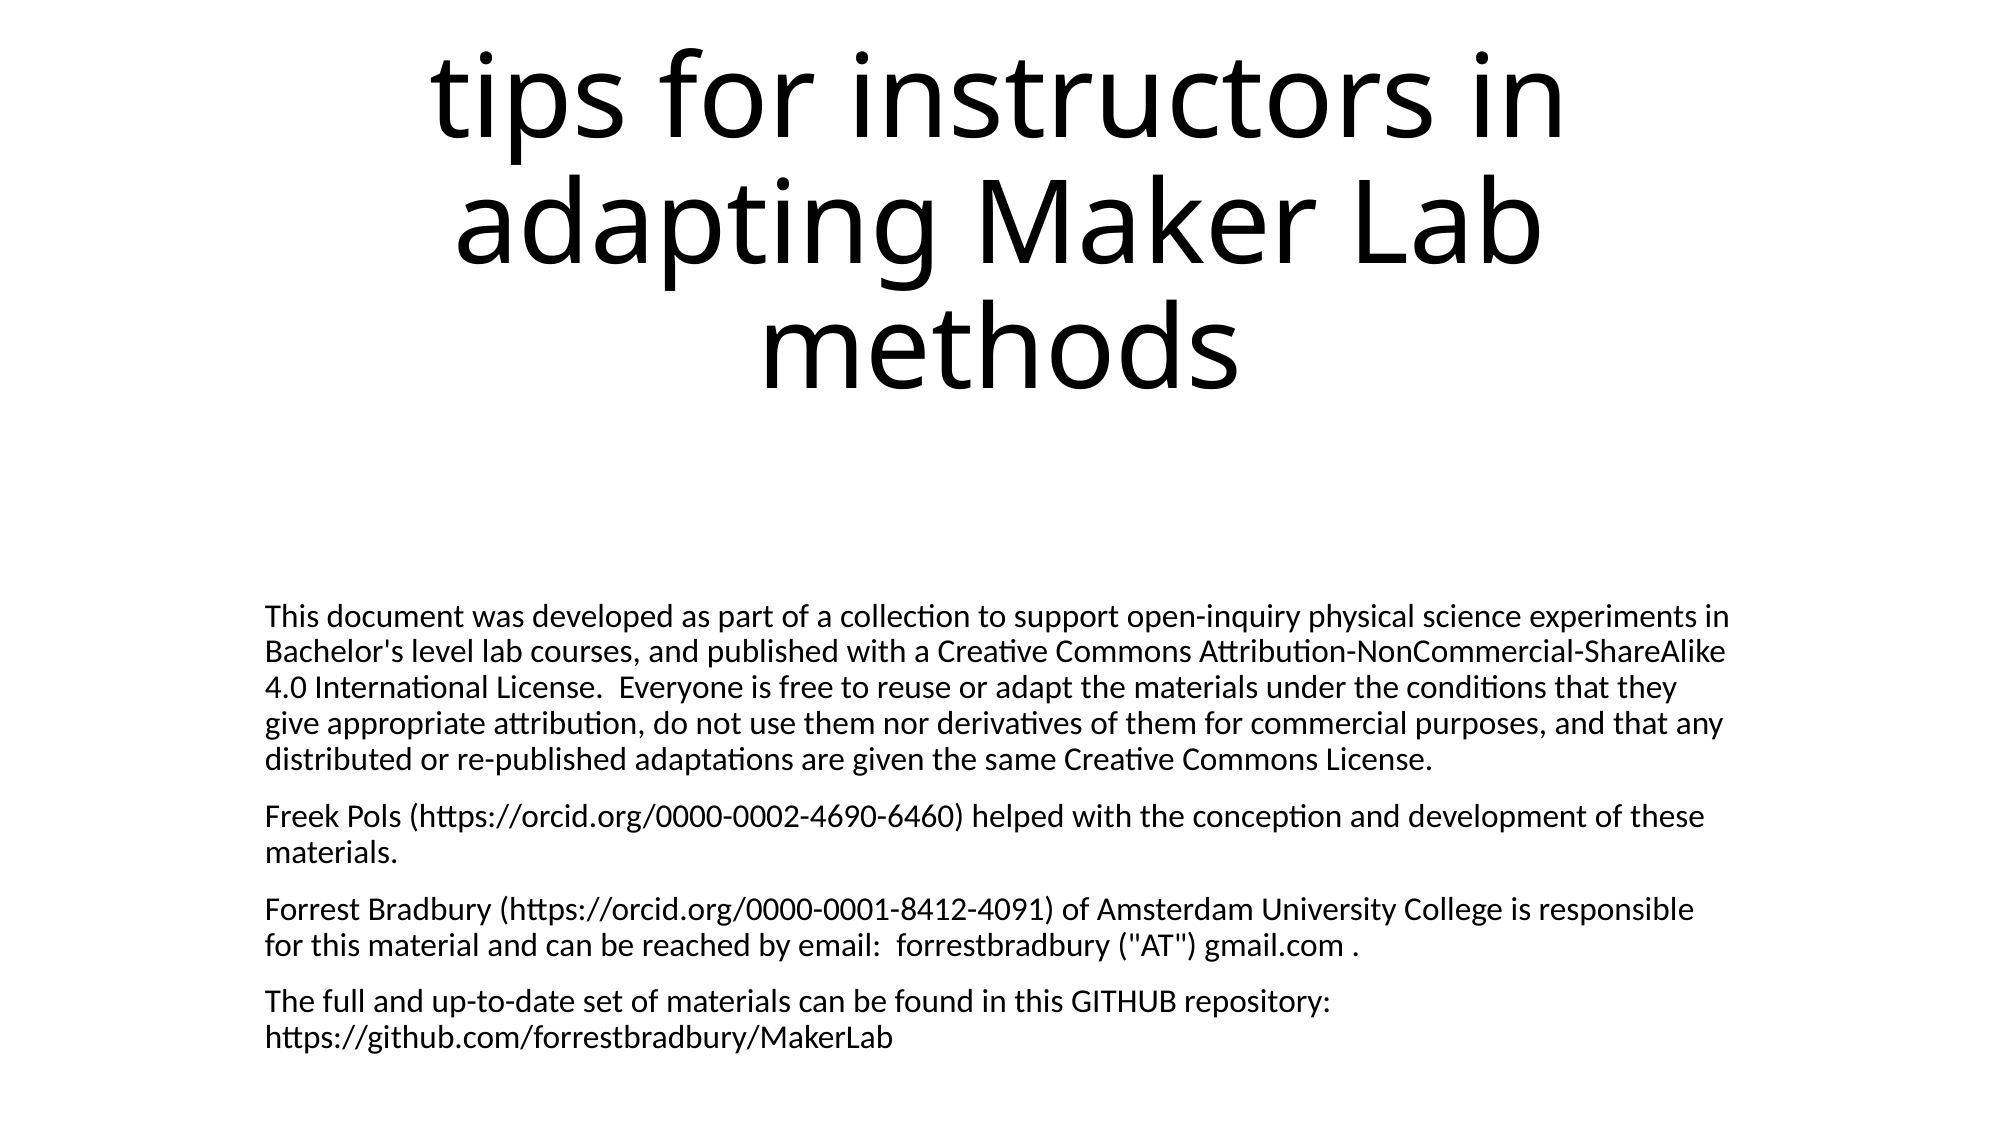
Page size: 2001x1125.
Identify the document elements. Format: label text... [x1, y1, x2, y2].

subtitle This document was developed as part of a collection to support open-inquiry physical science experiments in Bachelor's level lab courses, and published with a Creative Commons Attribution-NonCommercial-ShareAlike 4.0 International License. Everyone is free to reuse or adapt the materials under the conditions that they give appropriate attribution, do not use them nor derivatives of them for commercial purposes, and that any distributed or re-published adaptations are given the same Creative Commons License. Freek Pols (https://orcid.org/0000-0002-4690-6460) helped with the conception and development of these materials. Forrest Bradbury (https://orcid.org/0000-0001-8412-4091) of Amsterdam University College is responsible for this material and can be reached by email: forrestbradbury ("AT") gmail.com . The full and up-to-date set of materials can be found in this GITHUB repository: https://github.com/forrestbradbury/MakerLab [249, 590, 1750, 1094]
title tips for instructors in adapting Maker Lab methods [249, 29, 1750, 422]
